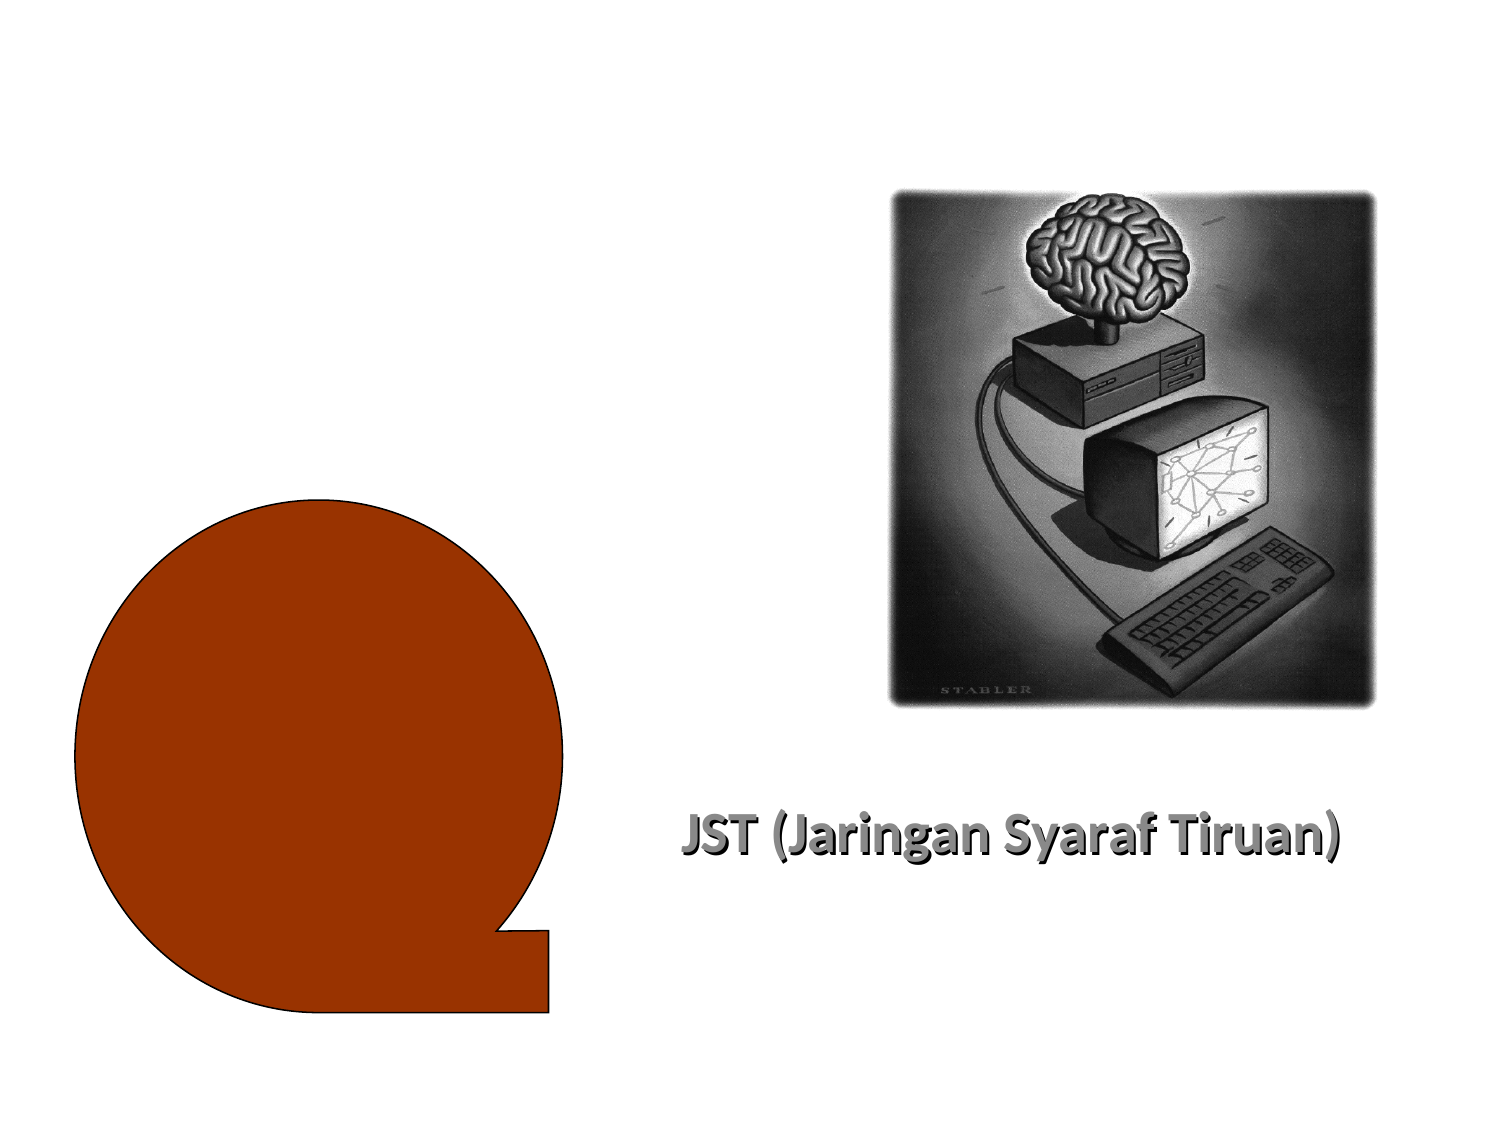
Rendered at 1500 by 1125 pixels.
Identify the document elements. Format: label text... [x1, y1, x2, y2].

text_box [74, 500, 563, 1013]
picture [887, 187, 1378, 713]
subtitle JST (Jaringan Syaraf Tiruan) [656, 795, 1367, 948]
